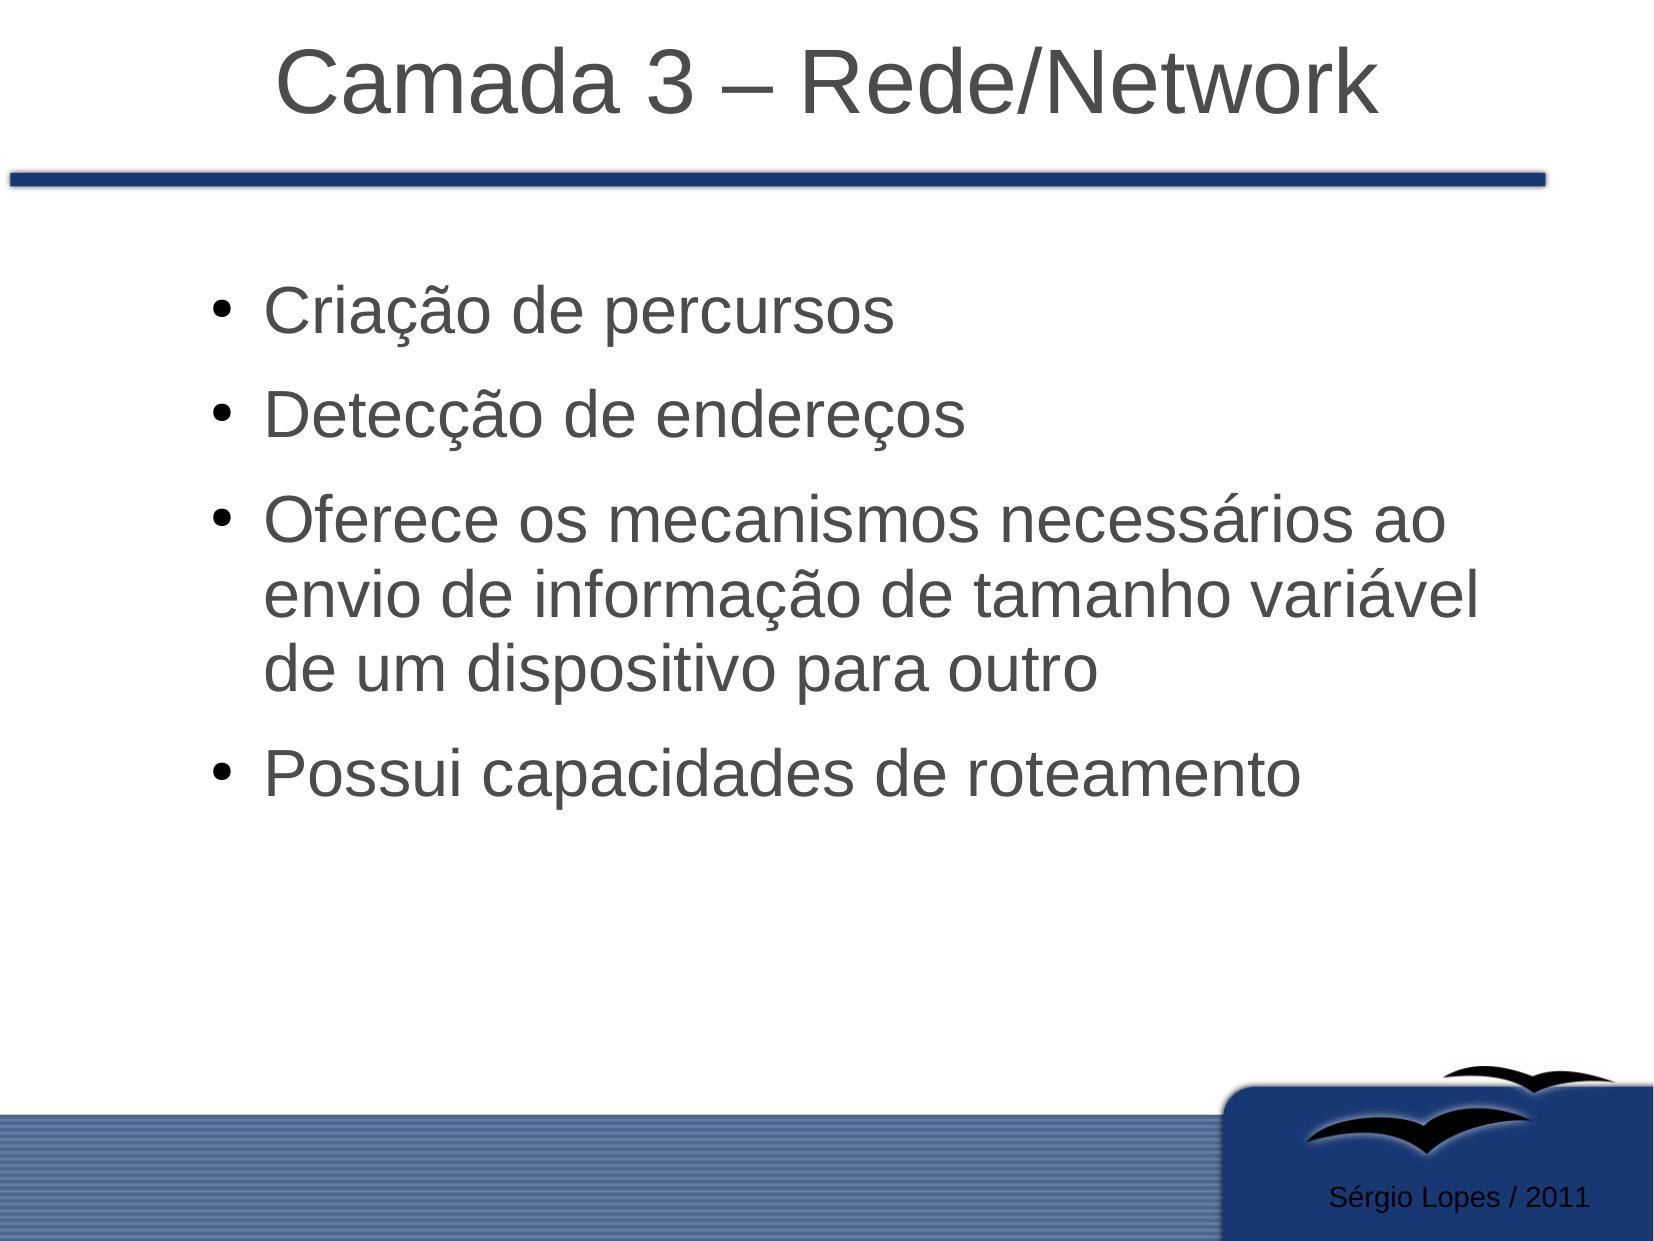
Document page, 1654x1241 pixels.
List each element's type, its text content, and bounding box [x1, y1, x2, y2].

list Criação de percursos Detecção de endereços Oferece os mecanismos necessários ao envio de informação de tamanho variável de um dispositivo para outro Possui capacidades de roteamento [121, 273, 1534, 1056]
picture [0, 0, 1654, 1241]
text_box Sérgio Lopes / 2011 [1328, 1181, 1588, 1214]
title Camada 3 – Rede/Network [121, 0, 1534, 164]
